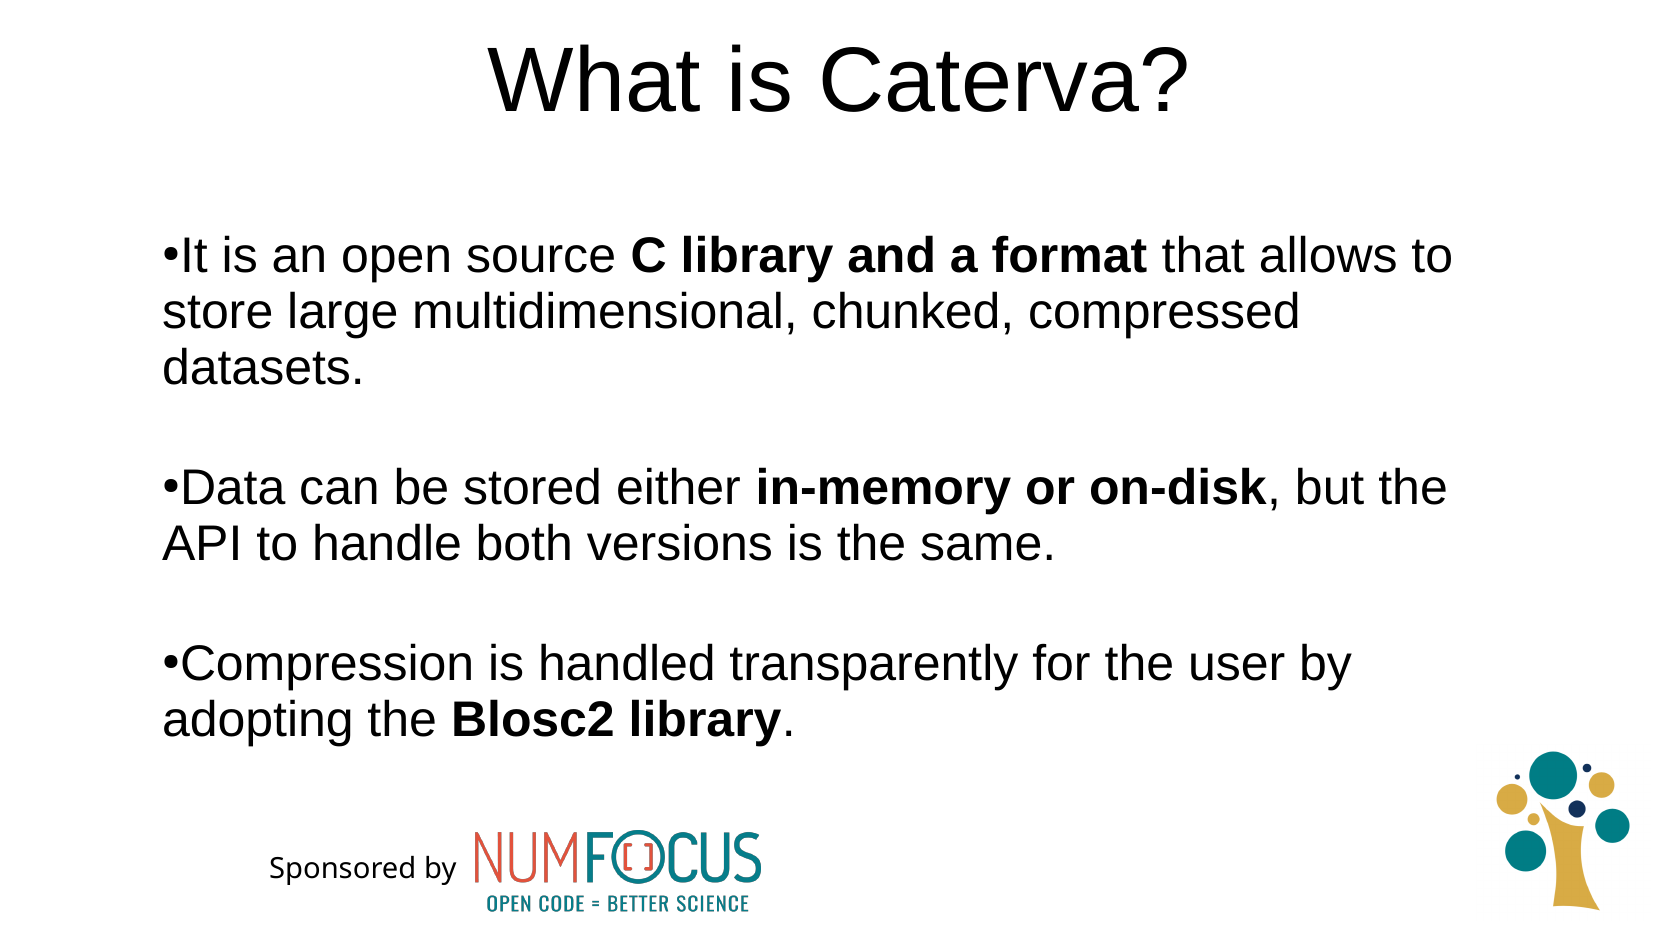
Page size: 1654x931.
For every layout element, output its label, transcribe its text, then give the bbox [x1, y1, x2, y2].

text_box It is an open source C library and a format that allows to store large multidimensional, chunked, compressed datasets. Data can be stored either in-memory or on-disk, but the API to handle both versions is the same. Compression is handled transparently for the user by adopting the Blosc2 library. [153, 223, 1501, 745]
picture [468, 820, 768, 921]
text_box Sponsored by [201, 842, 468, 898]
text_box What is Caterva? [297, 24, 1382, 166]
picture [1476, 744, 1651, 921]
